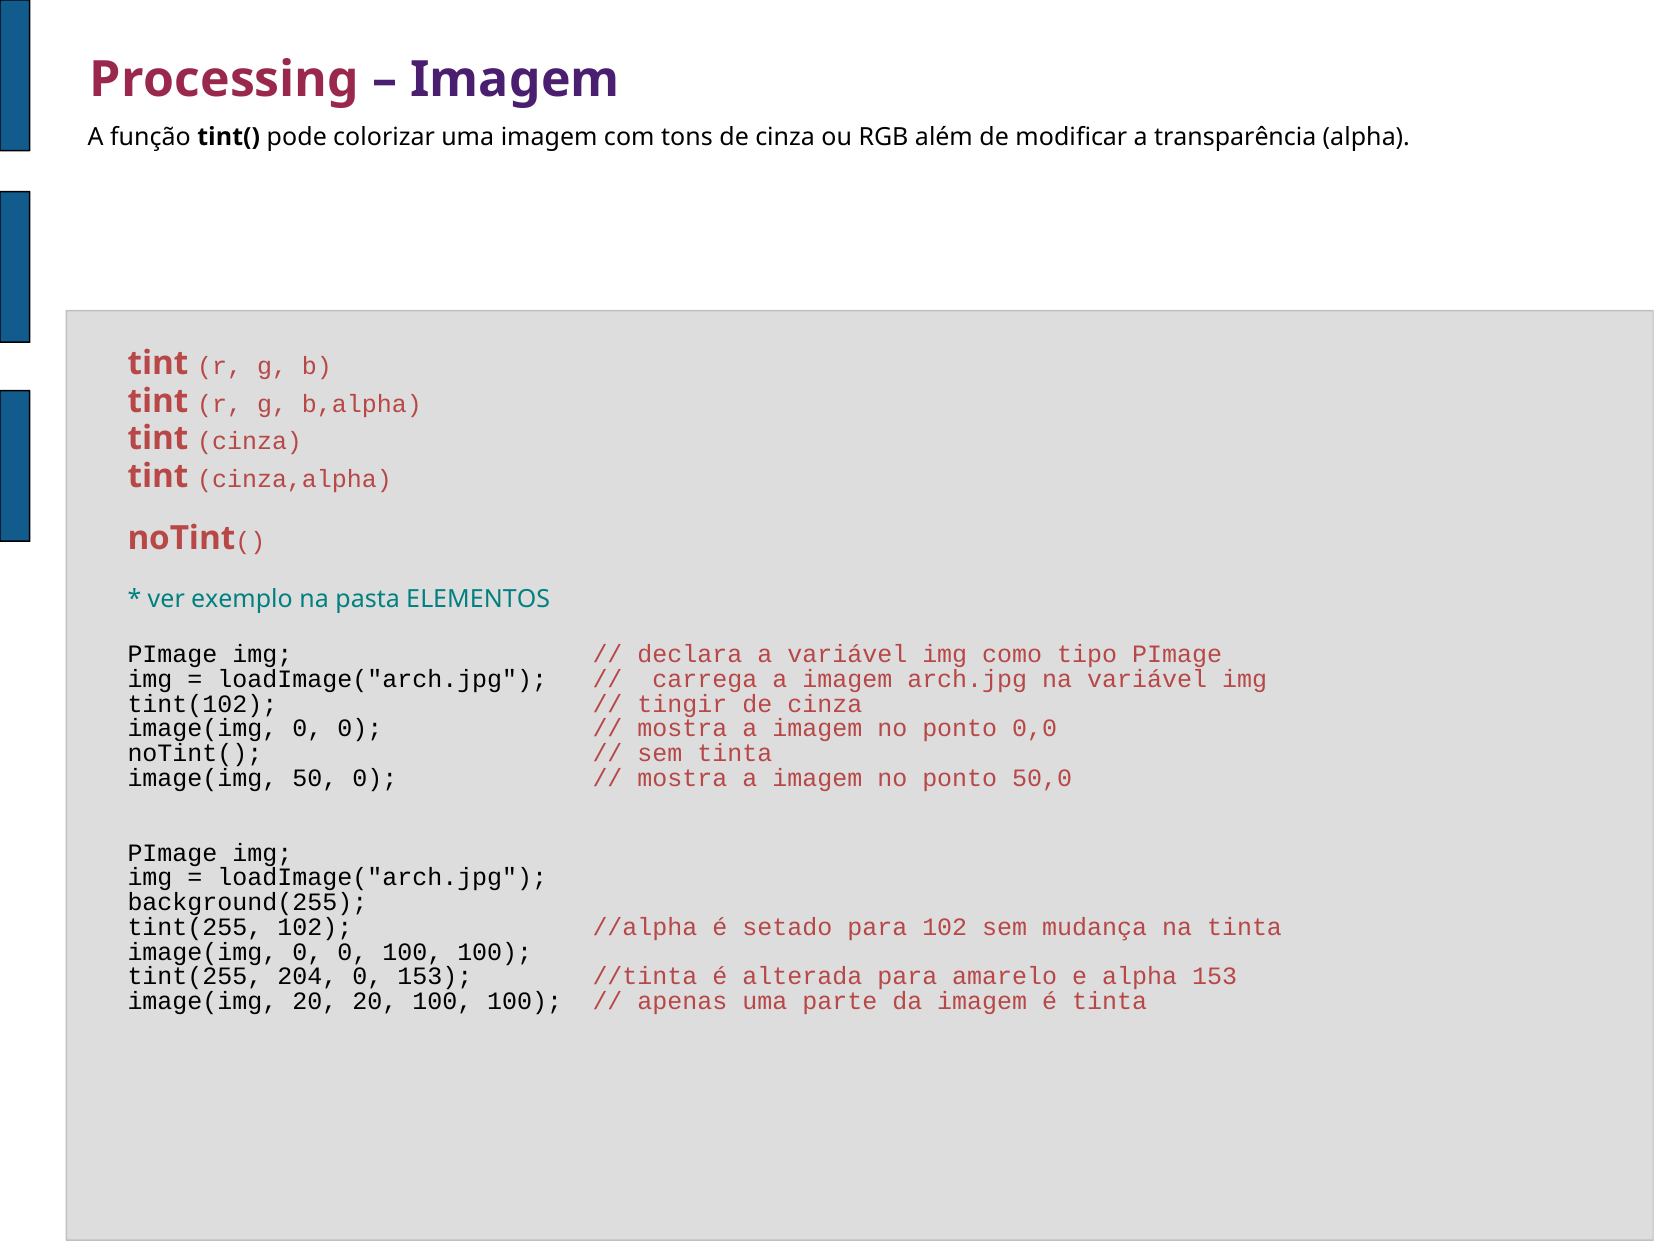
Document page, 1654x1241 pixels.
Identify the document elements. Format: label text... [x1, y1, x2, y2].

text_box tint (r, g, b) tint (r, g, b,alpha) tint (cinza) tint (cinza,alpha) noTint() * ver exemplo na pasta ELEMENTOS PImage img; // declara a variável img como tipo PImage img = loadImage("arch.jpg"); // carrega a imagem arch.jpg na variável img tint(102); // tingir de cinza image(img, 0, 0); // mostra a imagem no ponto 0,0 noTint(); // sem tinta image(img, 50, 0); // mostra a imagem no ponto 50,0 PImage img; img = loadImage("arch.jpg"); background(255); tint(255, 102); //alpha é setado para 102 sem mudança na tinta image(img, 0, 0, 100, 100); tint(255, 204, 0, 153); //tinta é alterada para amarelo e alpha 153 image(img, 20, 20, 100, 100); // apenas uma parte da imagem é tinta [112, 335, 1576, 1148]
text_box Processing – Imagem [75, 37, 1501, 112]
text_box A função tint() pode colorizar uma imagem com tons de cinza ou RGB além de modificar a transparência (alpha). [72, 112, 1613, 188]
